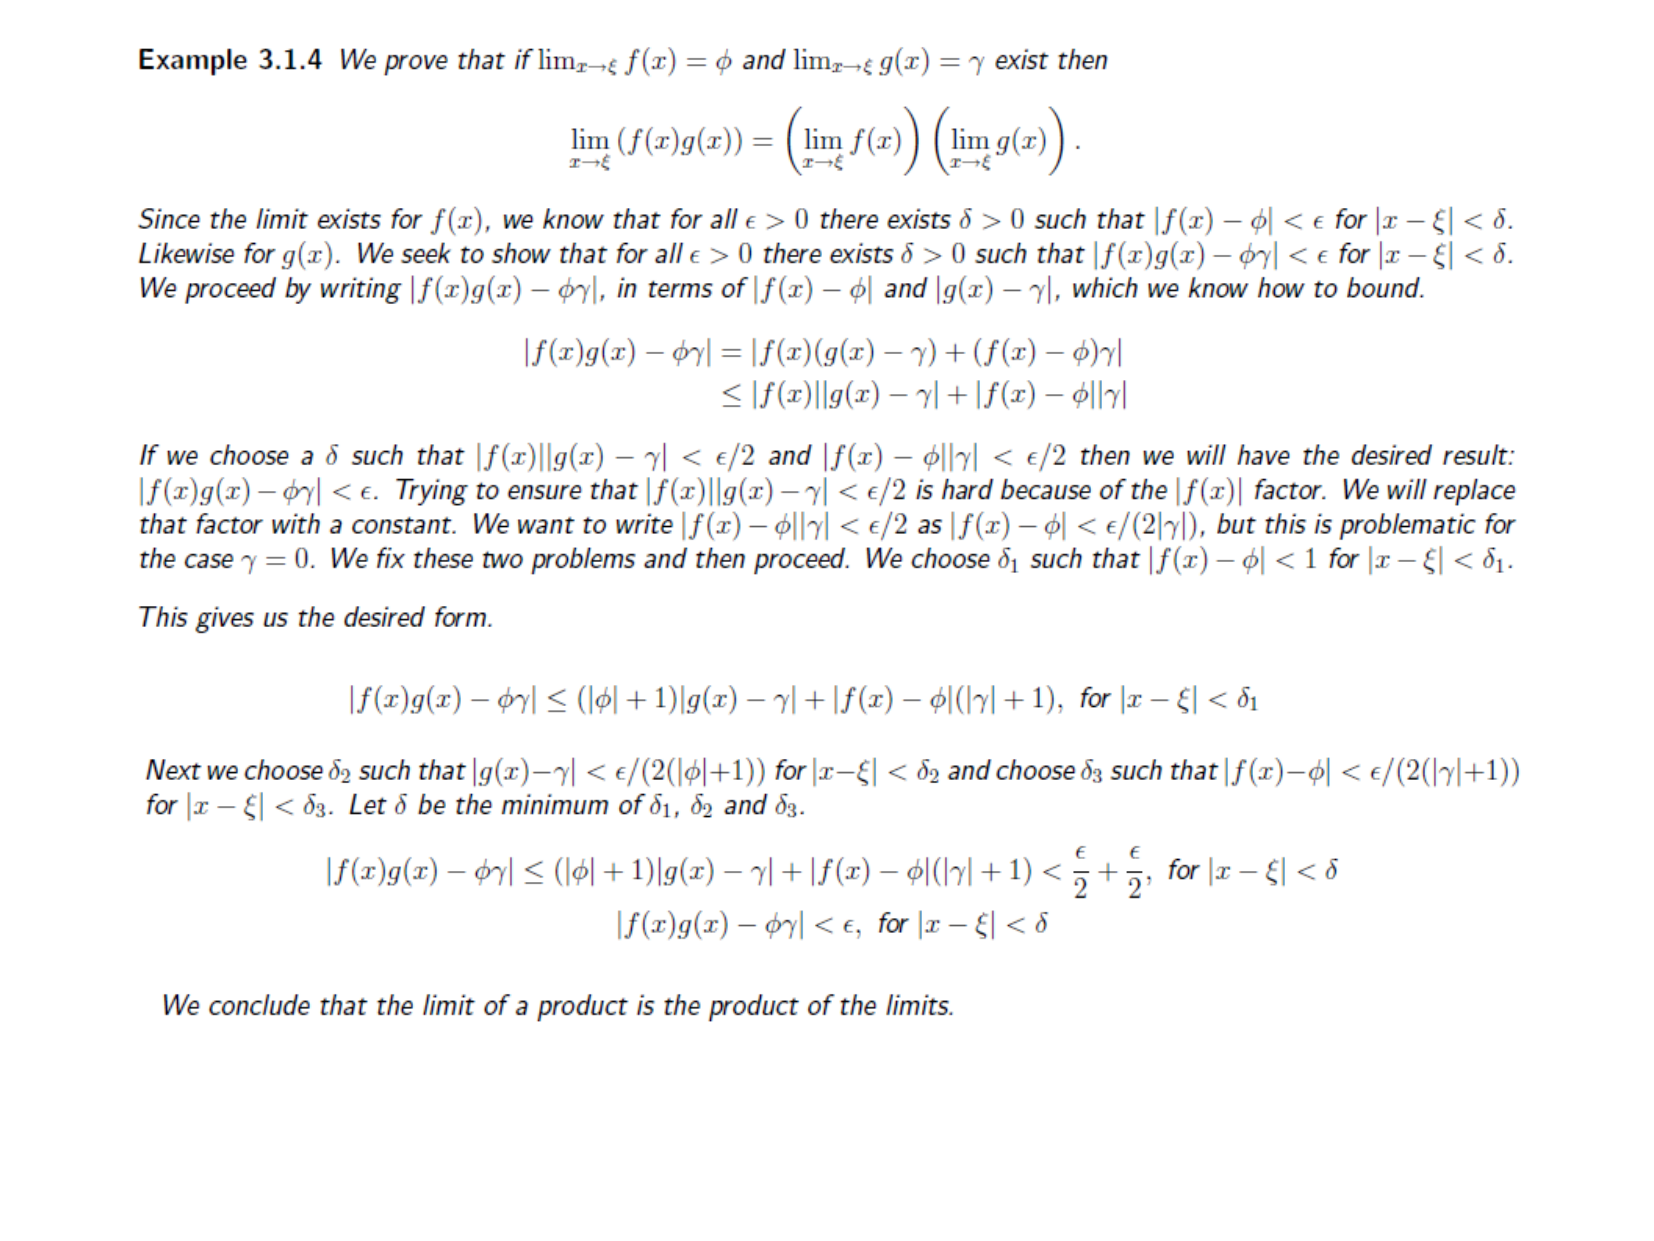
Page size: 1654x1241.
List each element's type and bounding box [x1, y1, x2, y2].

picture [152, 977, 957, 1028]
picture [129, 35, 1529, 587]
picture [141, 747, 1522, 948]
picture [342, 673, 1273, 728]
picture [130, 594, 497, 638]
